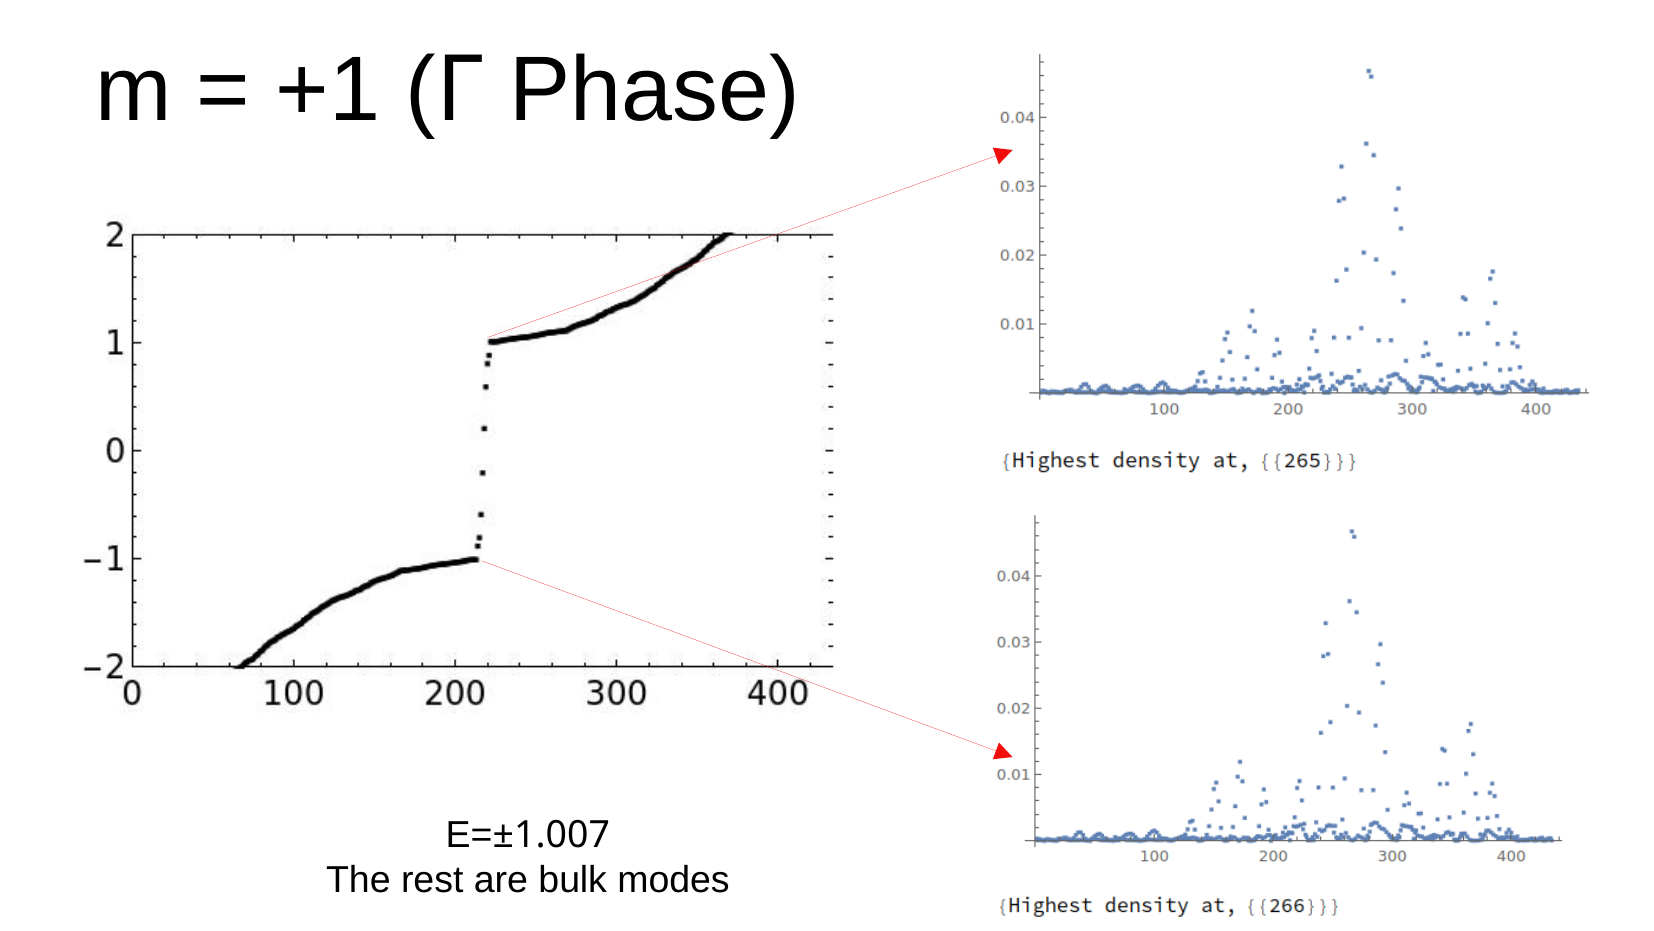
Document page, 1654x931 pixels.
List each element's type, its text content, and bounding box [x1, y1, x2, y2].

title m = +1 (Γ Phase) [17, 7, 878, 163]
picture [990, 48, 1599, 476]
picture [82, 214, 835, 713]
text_box E=±1.007 The rest are bulk modes [311, 800, 745, 901]
picture [986, 501, 1587, 924]
